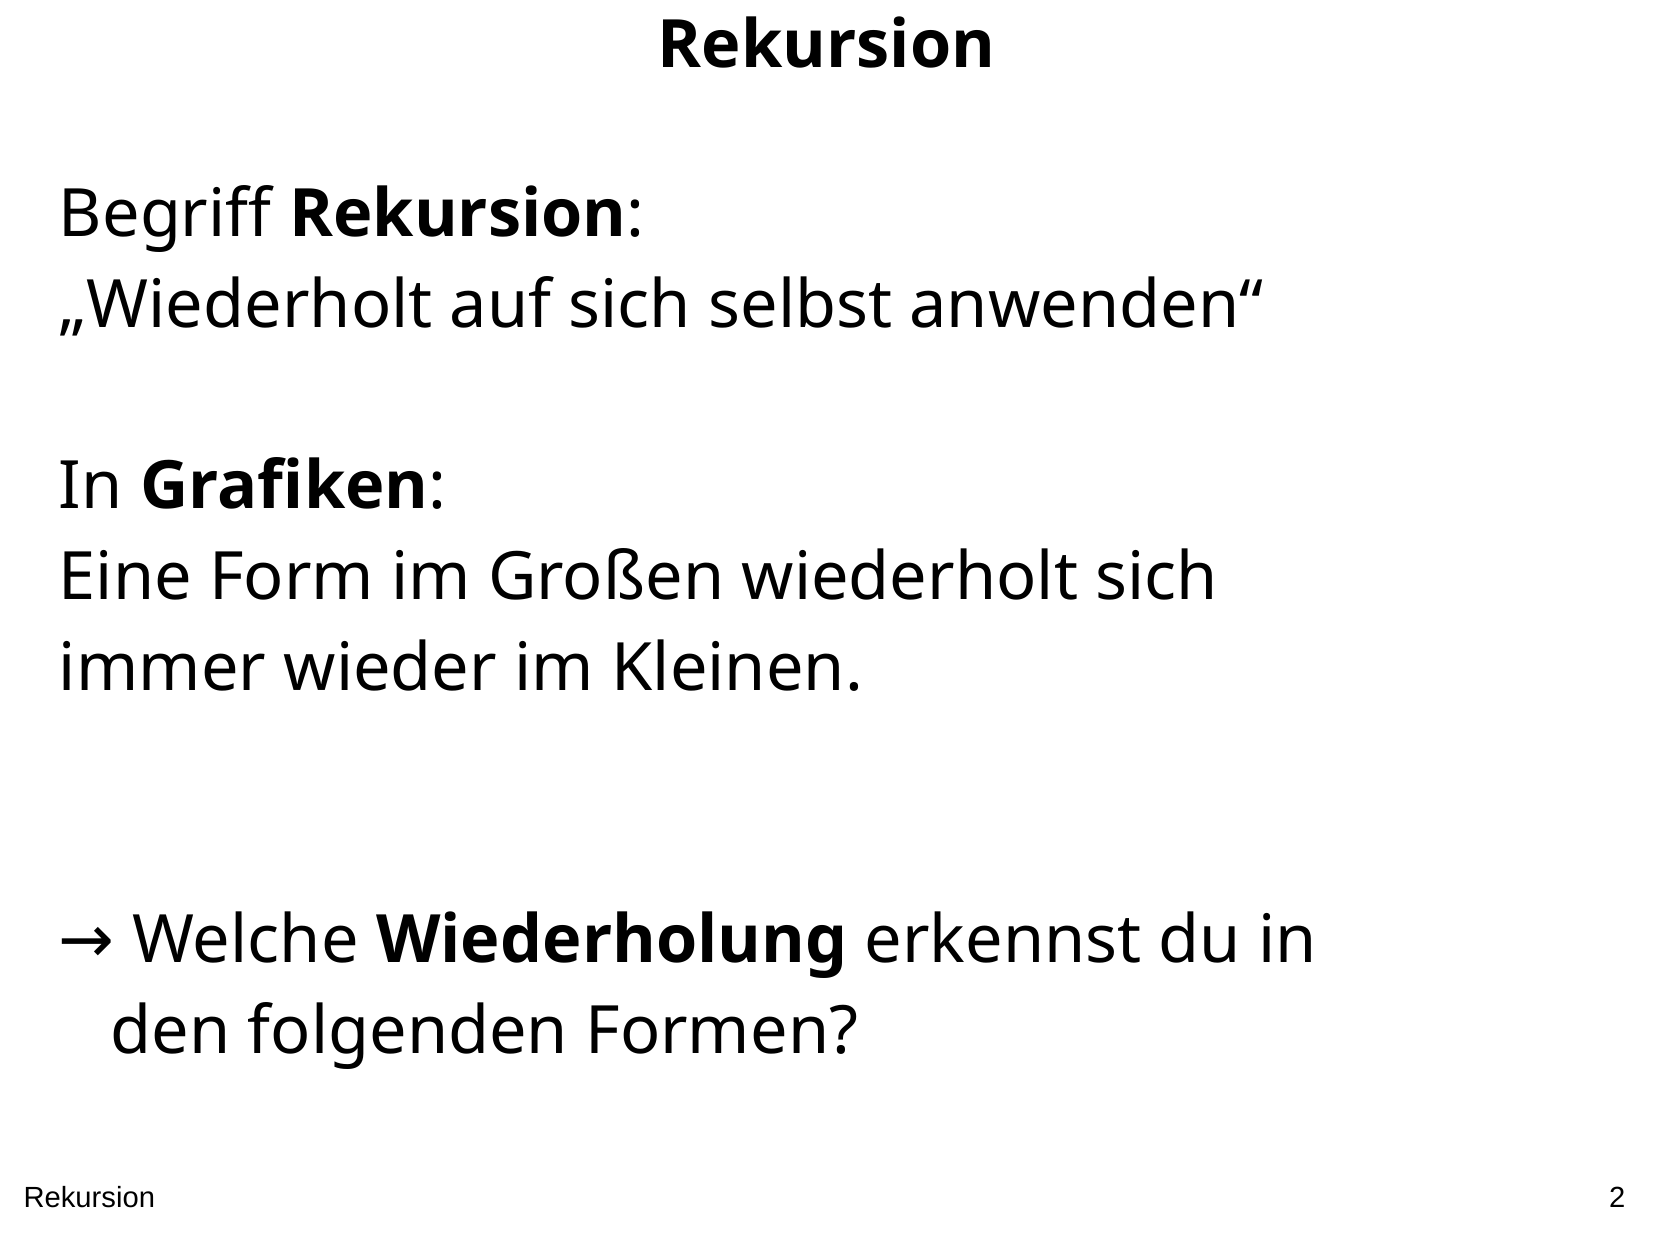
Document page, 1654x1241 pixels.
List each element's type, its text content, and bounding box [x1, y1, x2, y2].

list Begriff Rekursion: „Wiederholt auf sich selbst anwenden“ In Grafiken: Eine Form im Großen wiederholt sich immer wieder im Kleinen. → Welche Wiederholung erkennst du in den folgenden Formen? [59, 165, 1571, 1111]
title Rekursion [82, 0, 1571, 83]
